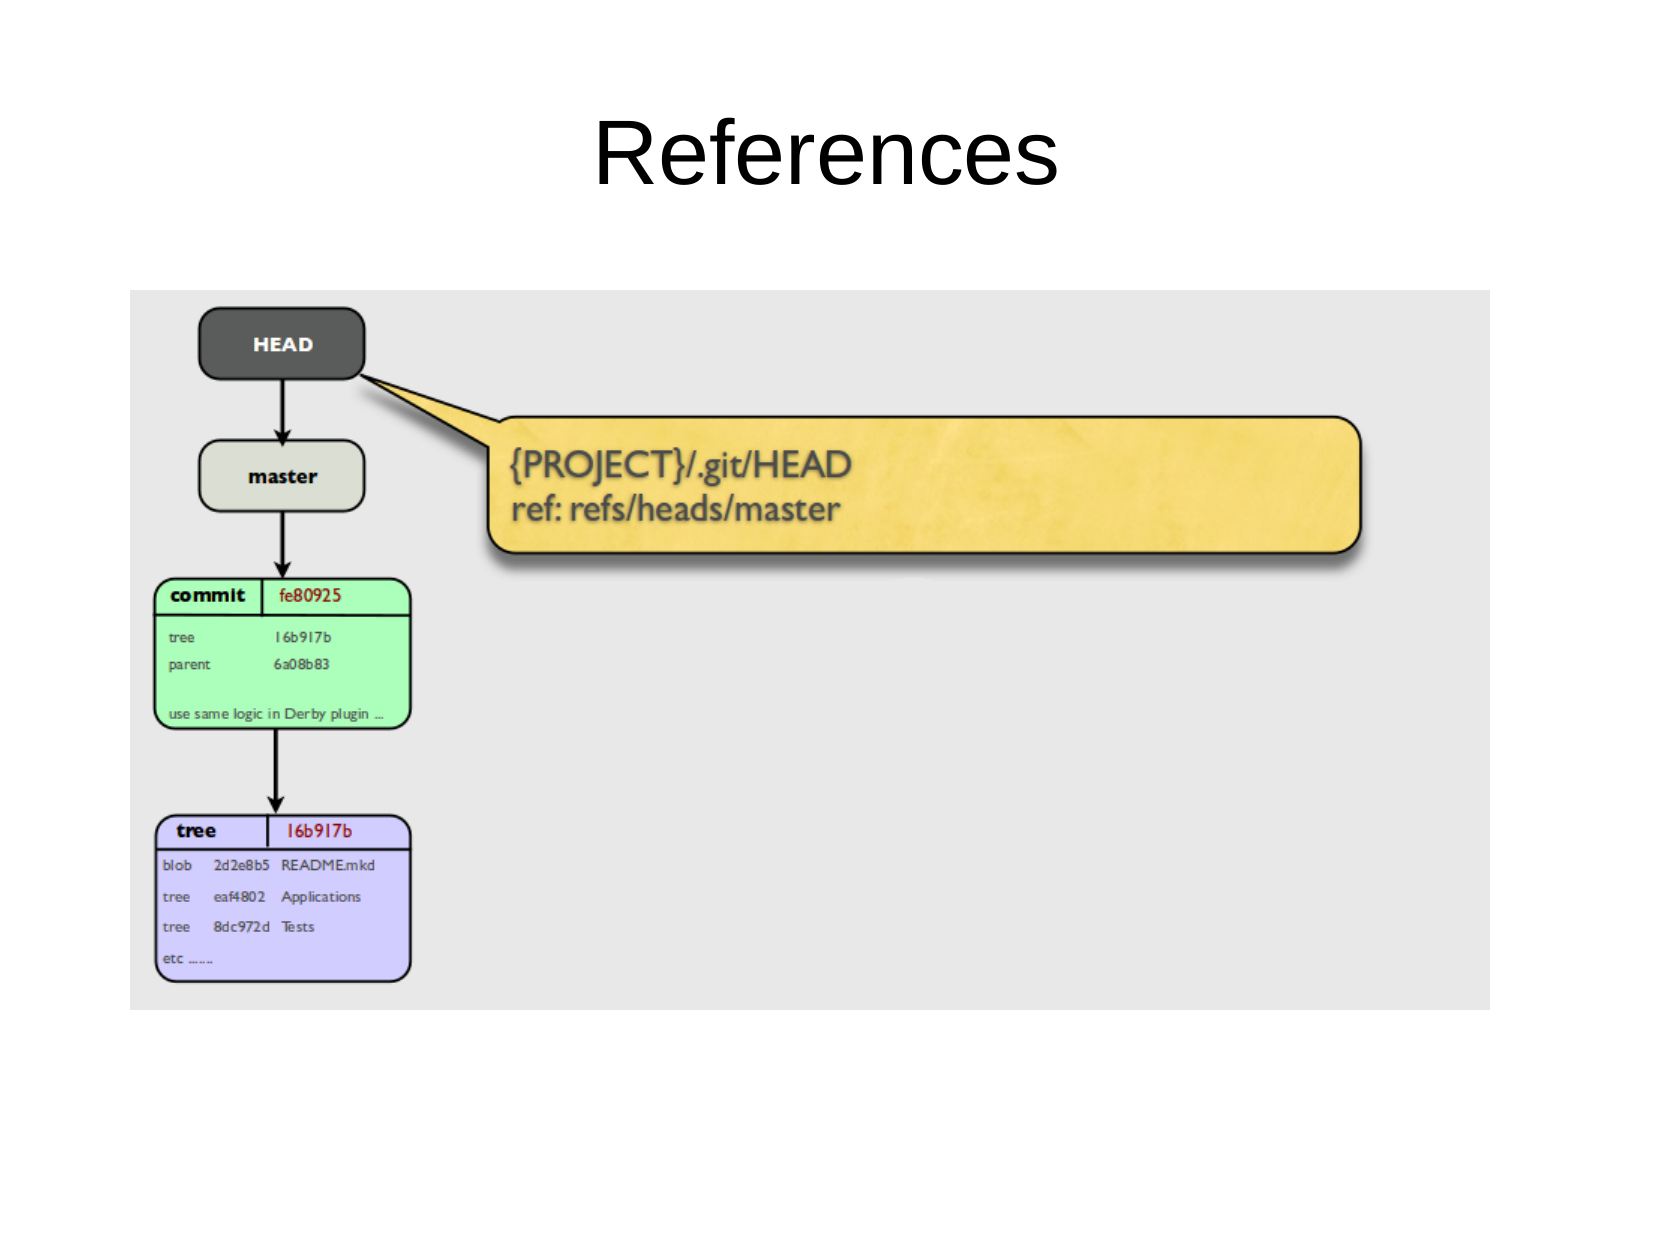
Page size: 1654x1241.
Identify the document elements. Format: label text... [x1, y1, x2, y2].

picture [130, 290, 1490, 1010]
title References [82, 49, 1571, 257]
